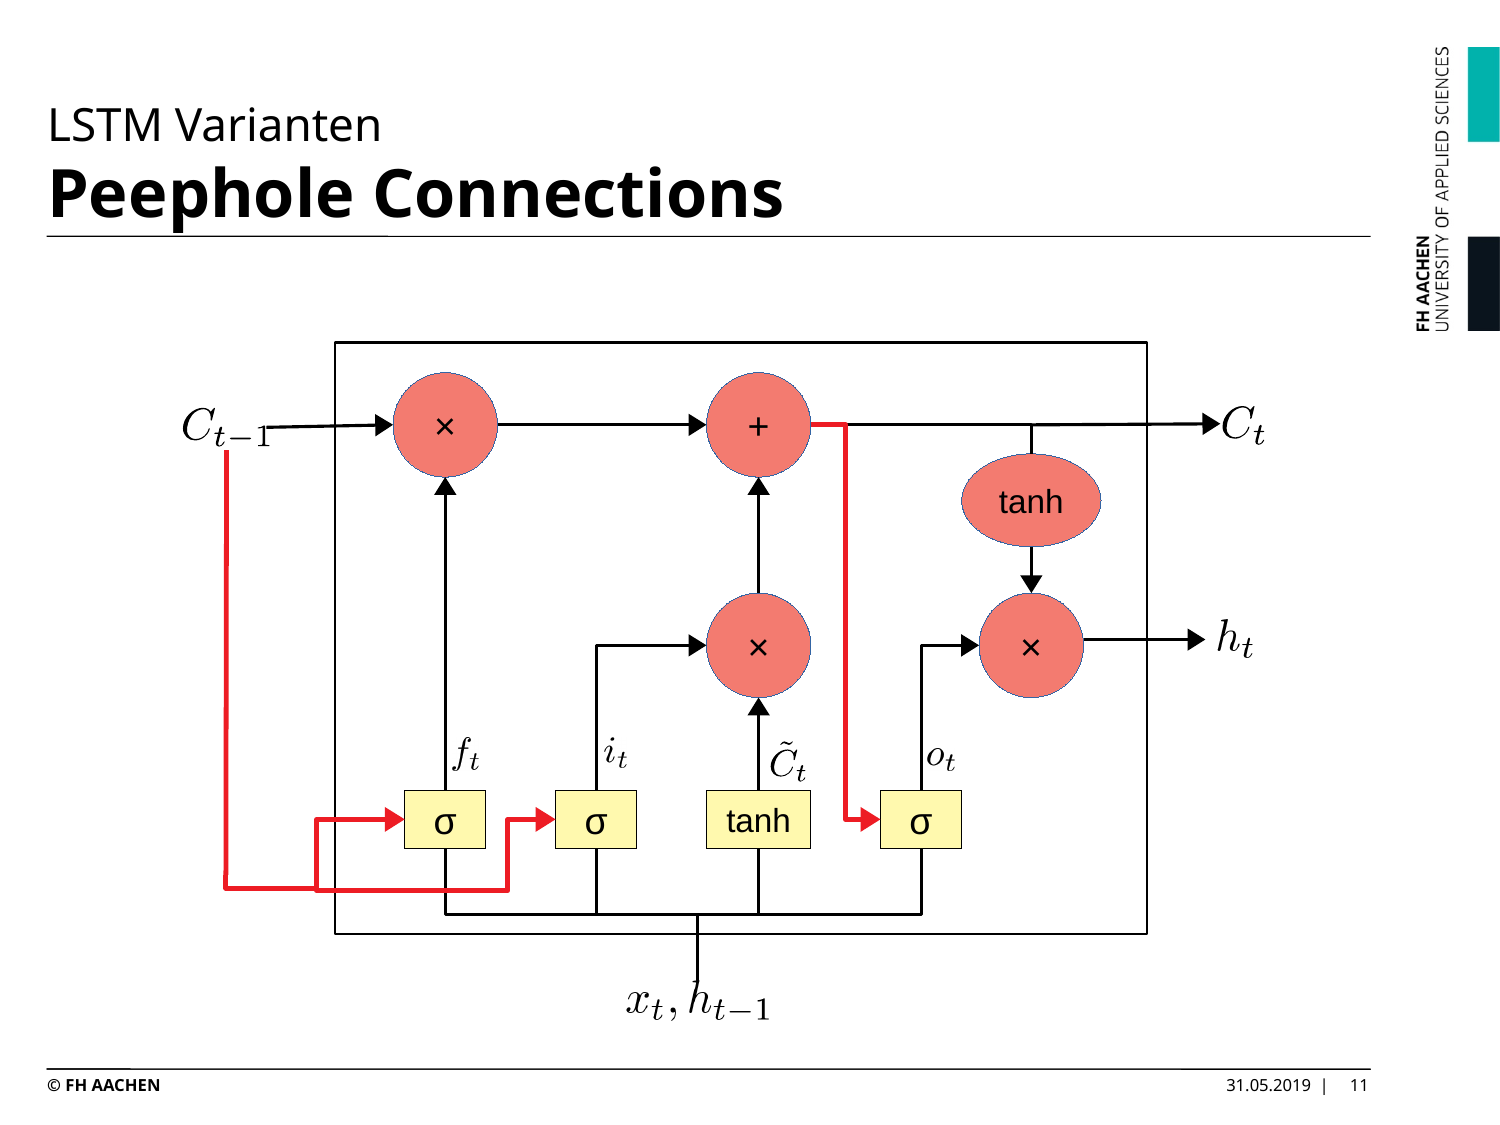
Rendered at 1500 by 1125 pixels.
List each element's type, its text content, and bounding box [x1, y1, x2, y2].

text_box × [979, 593, 1084, 698]
picture [1217, 619, 1253, 658]
text_box tanh [706, 790, 811, 849]
text_box × [706, 593, 811, 698]
title LSTM Varianten Peephole Connections [47, 95, 1371, 231]
picture [604, 737, 627, 768]
text_box [1220, 406, 1267, 445]
text_box [180, 407, 273, 451]
text_box σ [555, 790, 637, 849]
text_box [768, 741, 807, 782]
picture [452, 737, 479, 771]
picture [626, 980, 769, 1021]
picture [927, 748, 955, 772]
text_box σ [880, 790, 962, 849]
text_box tanh [961, 453, 1102, 547]
text_box × [393, 372, 498, 478]
picture [1404, 47, 1500, 331]
text_box + [706, 372, 811, 478]
text_box σ [404, 790, 486, 849]
